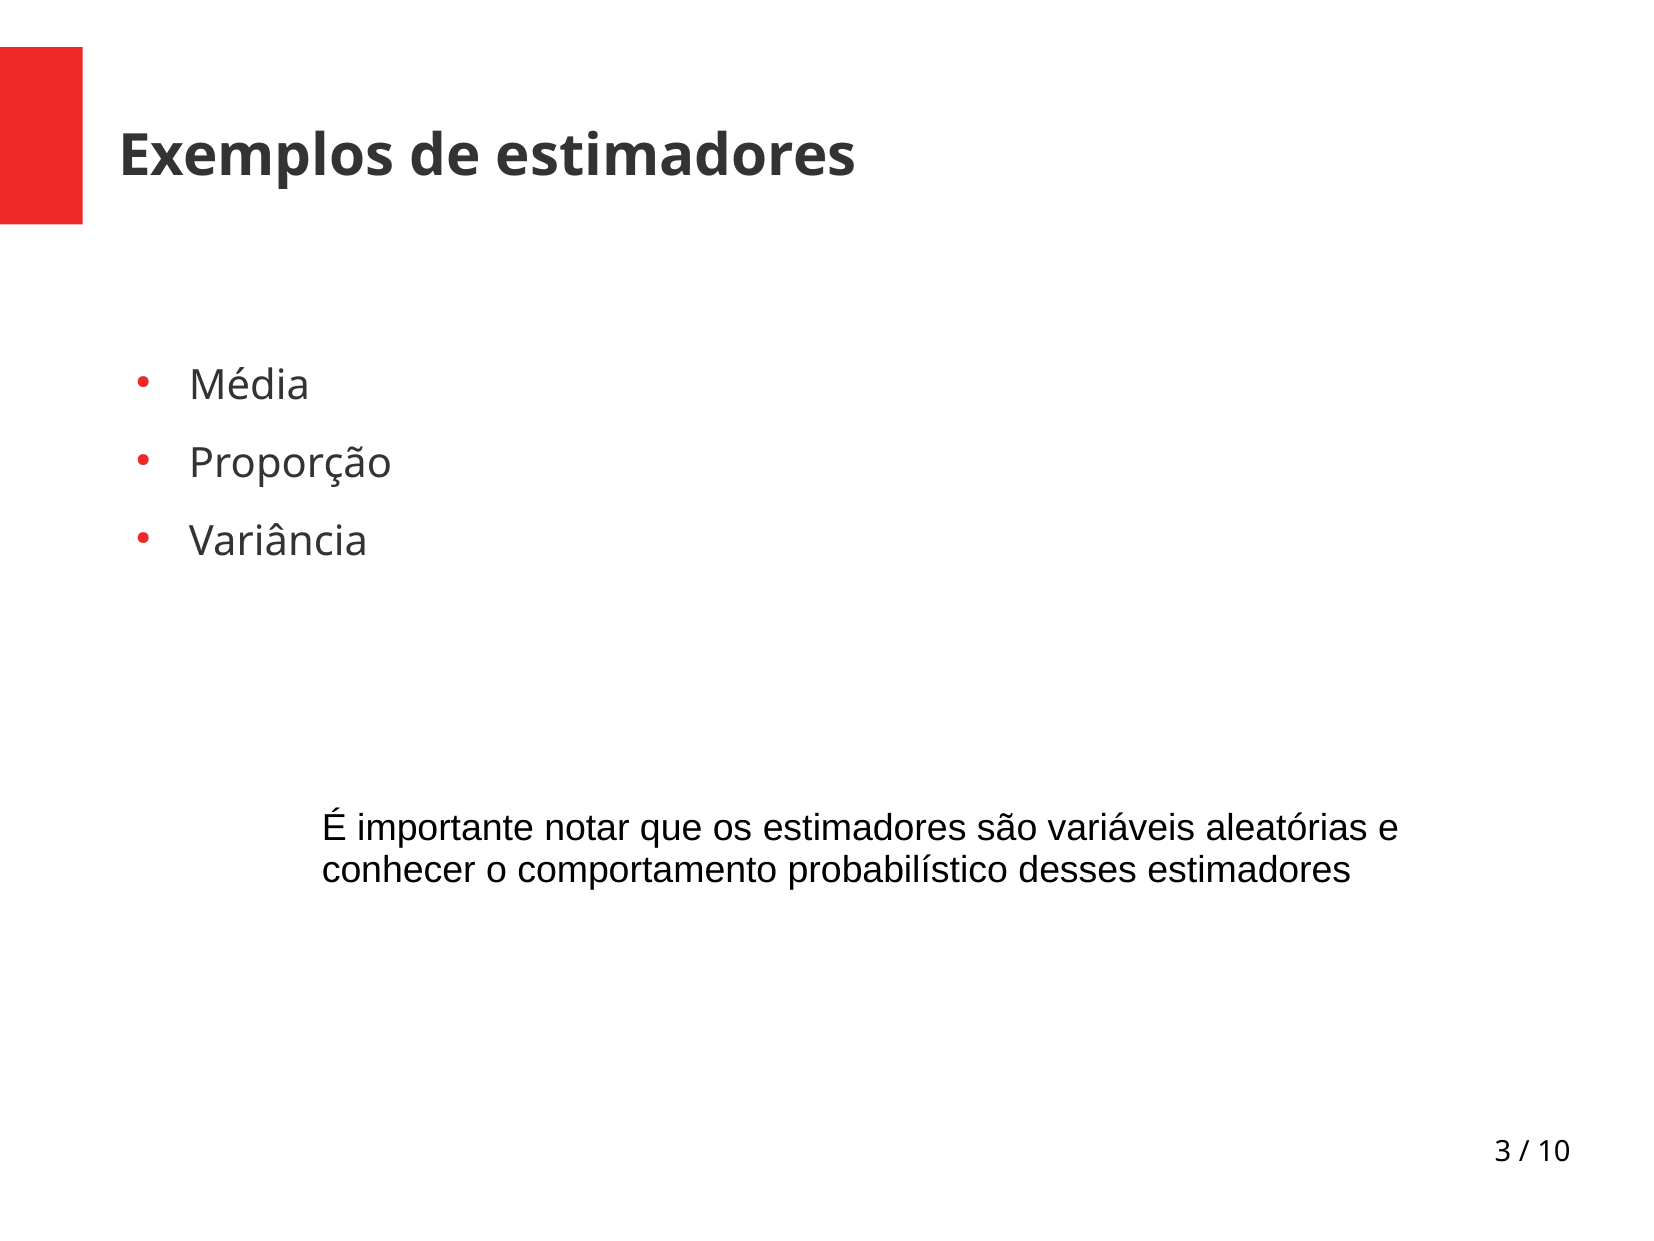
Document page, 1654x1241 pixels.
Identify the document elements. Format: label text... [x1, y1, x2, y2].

text_box É importante notar que os estimadores são variáveis aleatórias e conhecer o comportamento probabilístico desses estimadores [307, 798, 1441, 898]
list Média Proporção Variância [118, 354, 1536, 1074]
title Exemplos de estimadores [118, 49, 1571, 257]
